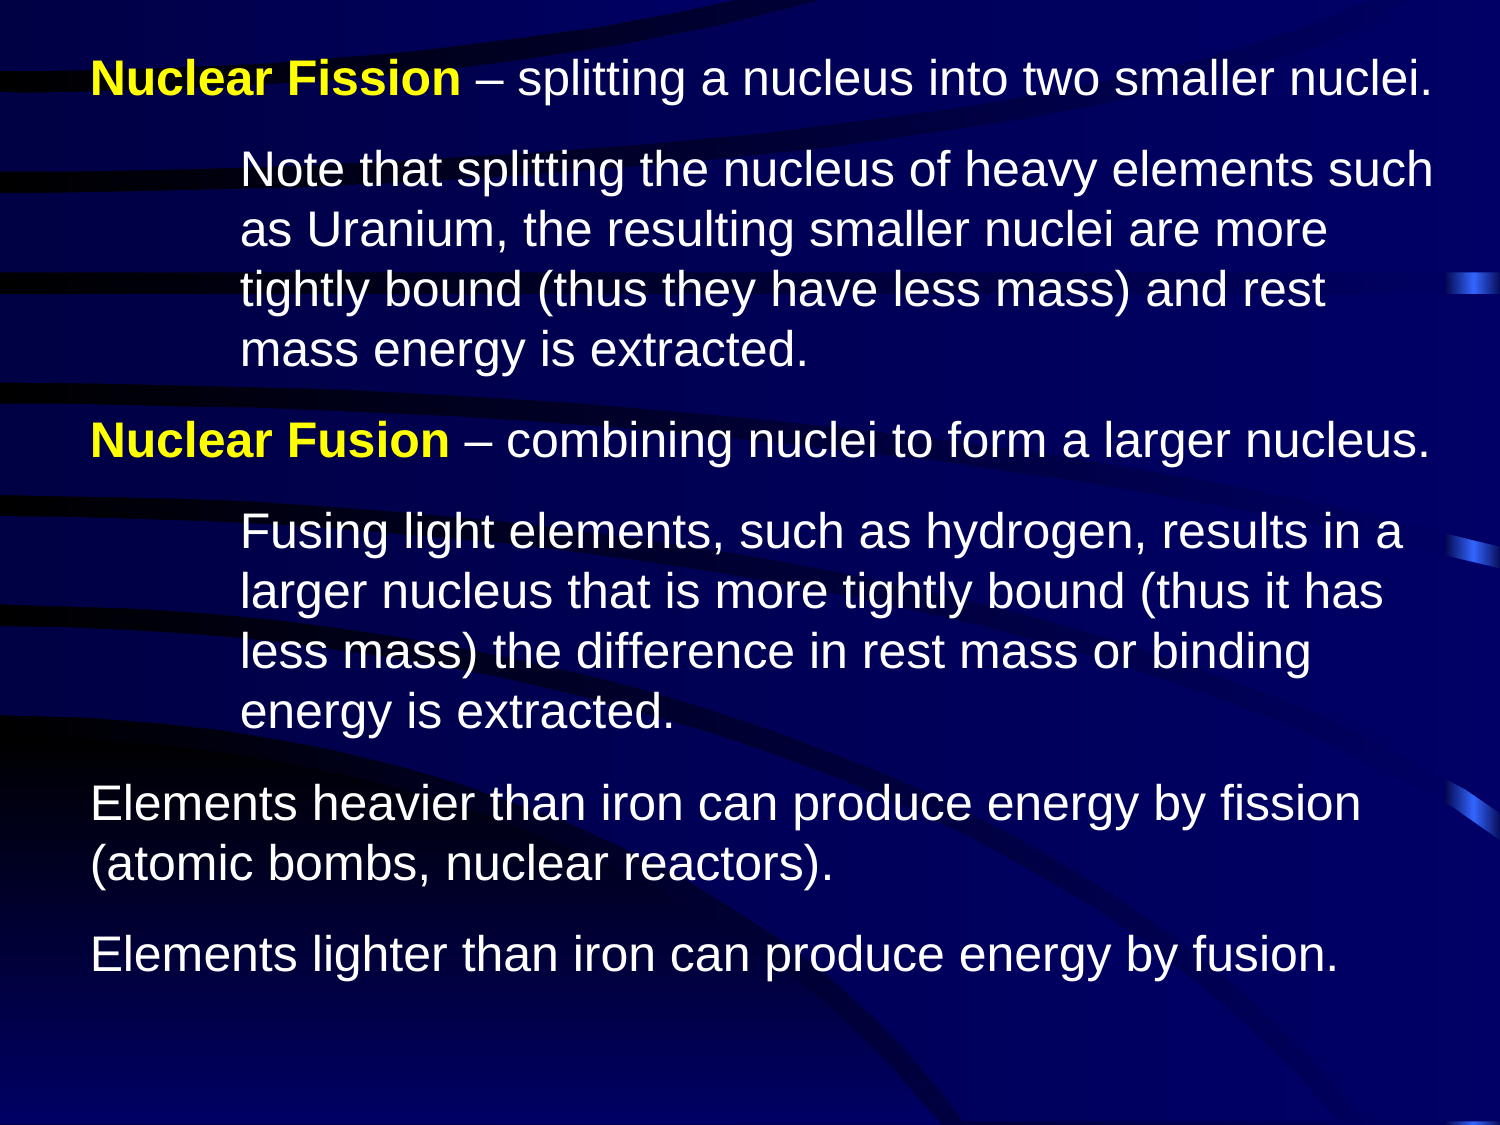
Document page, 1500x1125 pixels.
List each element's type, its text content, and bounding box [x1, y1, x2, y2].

text_box Nuclear Fission – splitting a nucleus into two smaller nuclei. Note that splitting the nucleus of heavy elements such as Uranium, the resulting smaller nuclei are more tightly bound (thus they have less mass) and rest mass energy is extracted. Nuclear Fusion – combining nuclei to form a larger nucleus. Fusing light elements, such as hydrogen, results in a larger nucleus that is more tightly bound (thus it has less mass) the difference in rest mass or binding energy is extracted. Elements heavier than iron can produce energy by fission (atomic bombs, nuclear reactors). Elements lighter than iron can produce energy by fusion. [74, 37, 1463, 990]
